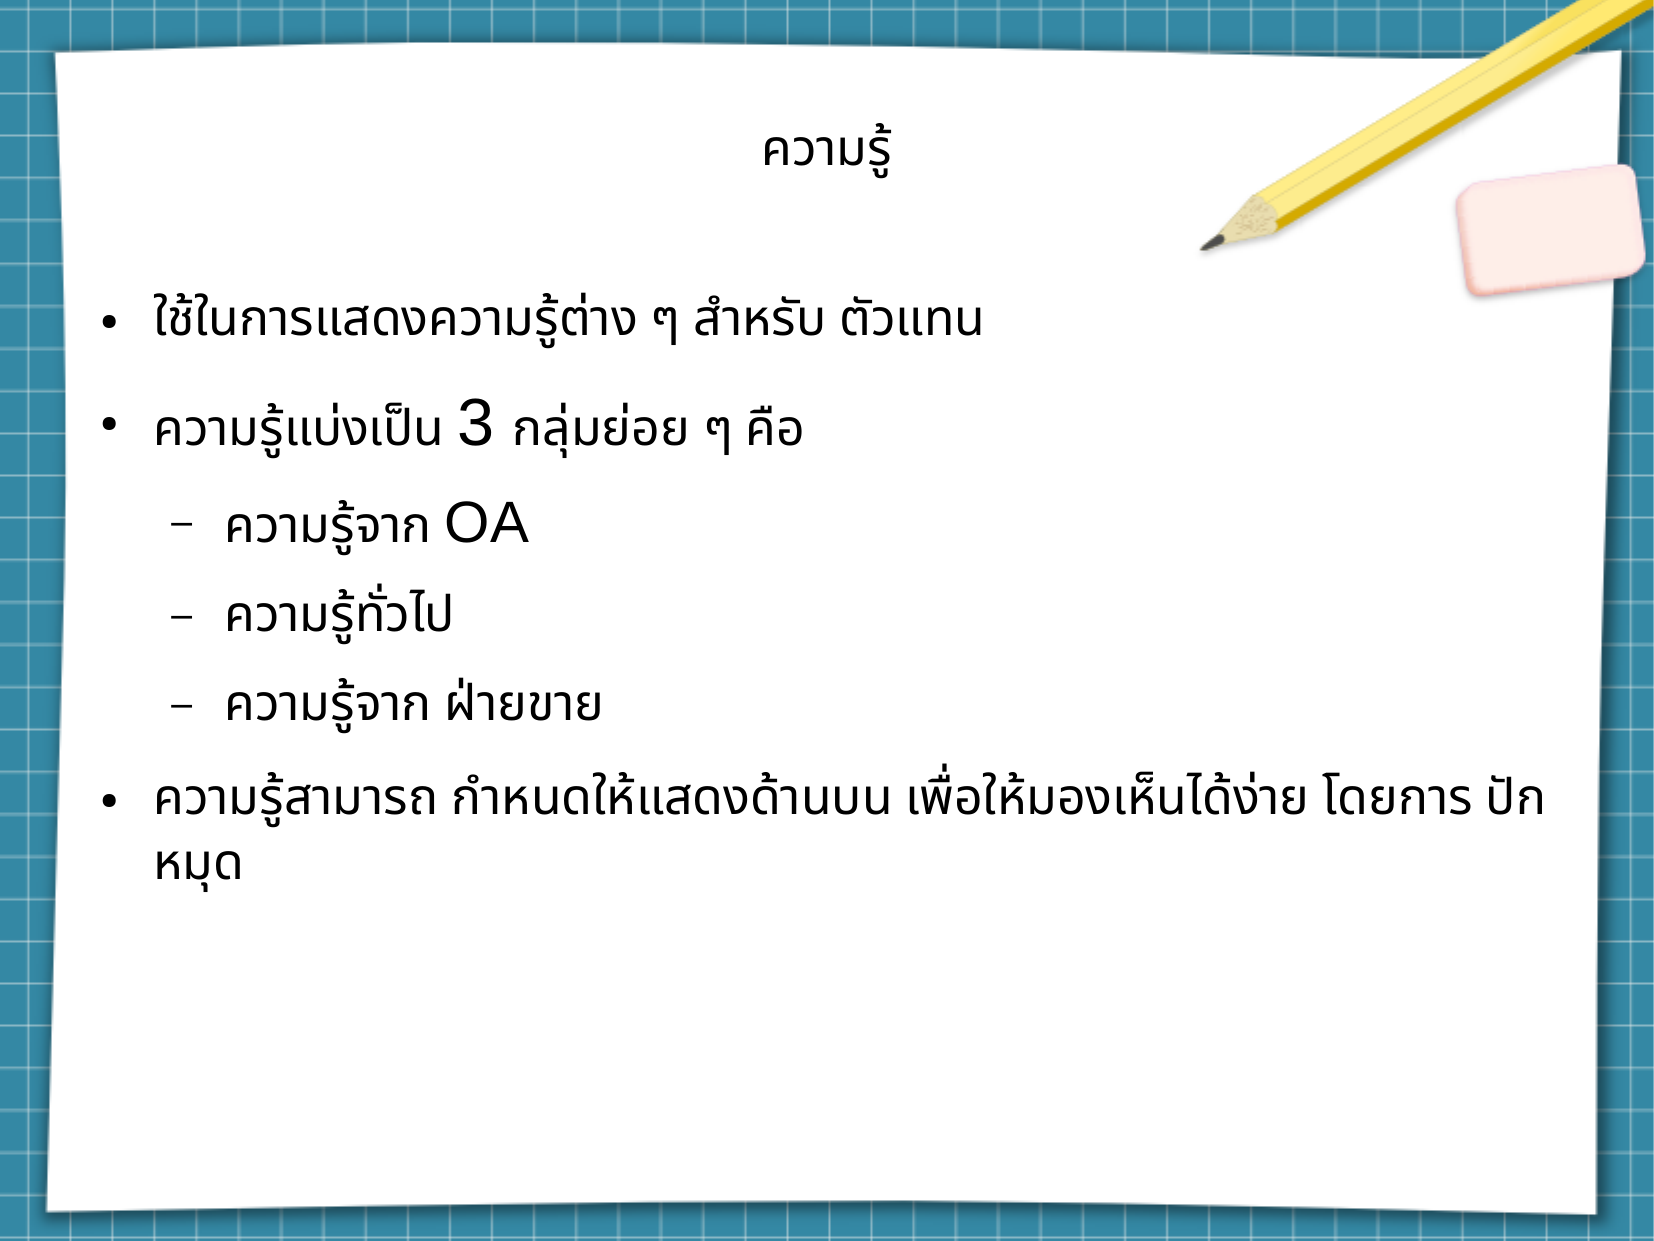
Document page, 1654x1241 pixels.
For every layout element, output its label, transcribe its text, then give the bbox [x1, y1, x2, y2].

picture [0, 0, 1654, 1241]
list ใช้ในการแสดงความรู้ต่าง ๆ สำหรับ ตัวแทน ความรู้แบ่งเป็น 3 กลุ่มย่อย ๆ คือ ความรู้จาก OA ความรู้ทั่วไป ความรู้จาก ฝ่ายขาย ความรู้สามารถ กำหนดให้แสดงด้านบน เพื่อให้มองเห็นได้ง่าย โดยการ ปักหมุด [82, 290, 1571, 1010]
title ความรู้ [82, 49, 1571, 257]
